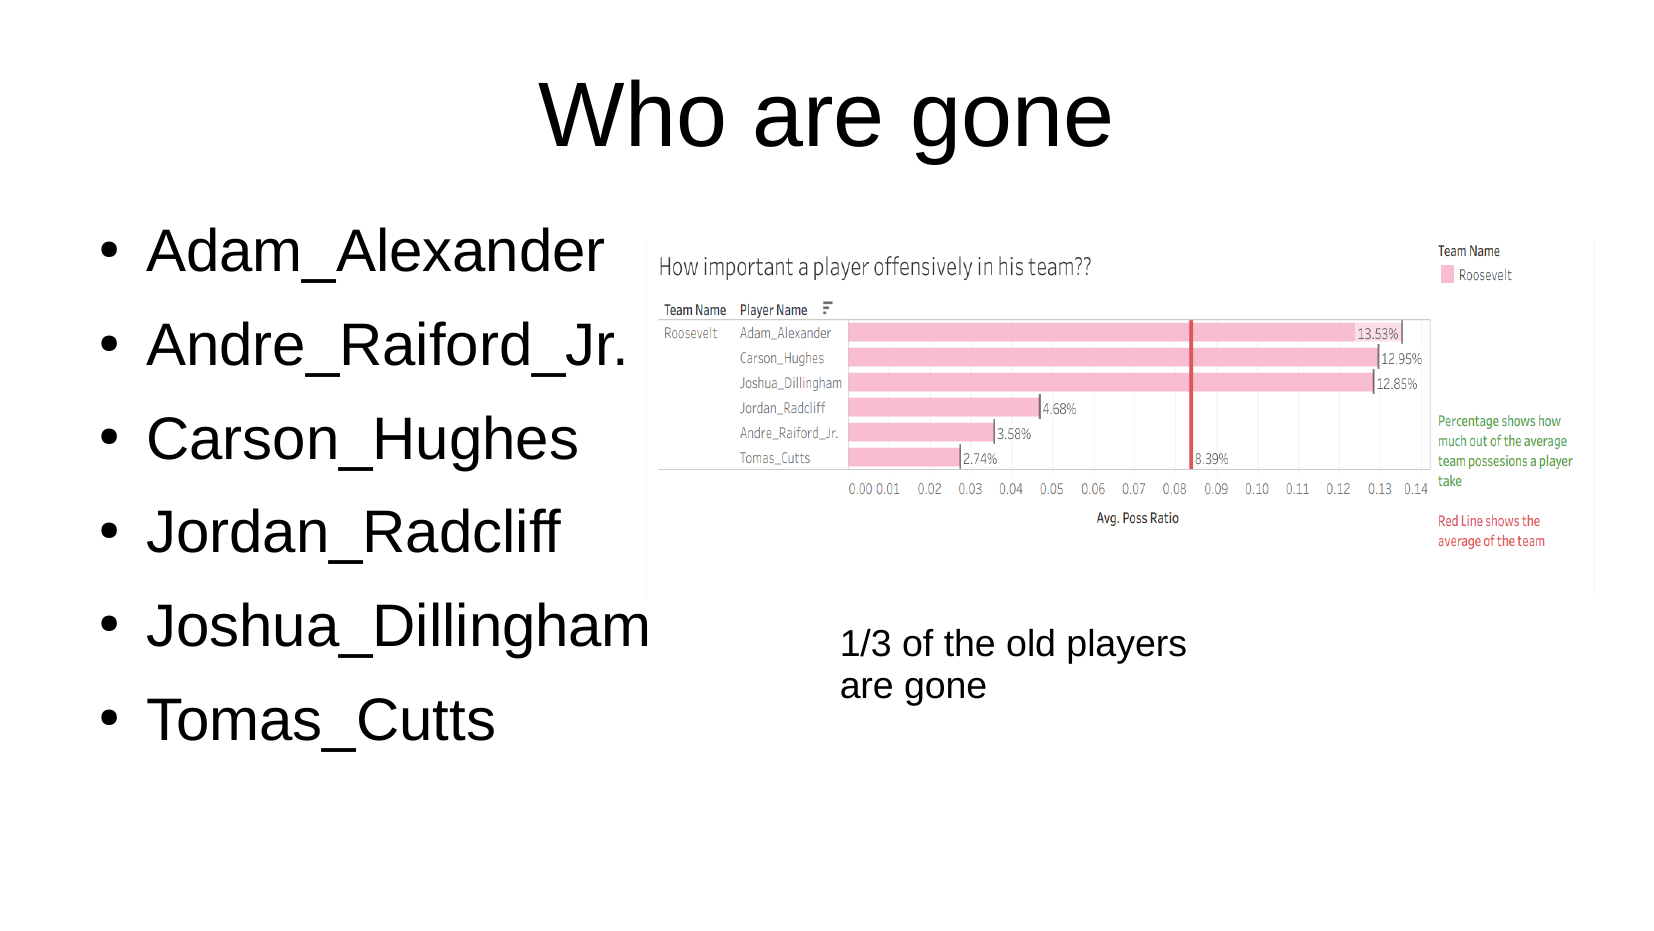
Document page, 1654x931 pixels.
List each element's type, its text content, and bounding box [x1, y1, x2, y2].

list Adam_Alexander Andre_Raiford_Jr. Carson_Hughes Jordan_Radcliff Joshua_Dillingham Tomas_Cutts [82, 217, 1571, 758]
title Who are gone [82, 37, 1571, 193]
picture [630, 239, 1636, 598]
text_box 1/3 of the old players are gone [825, 615, 1246, 714]
